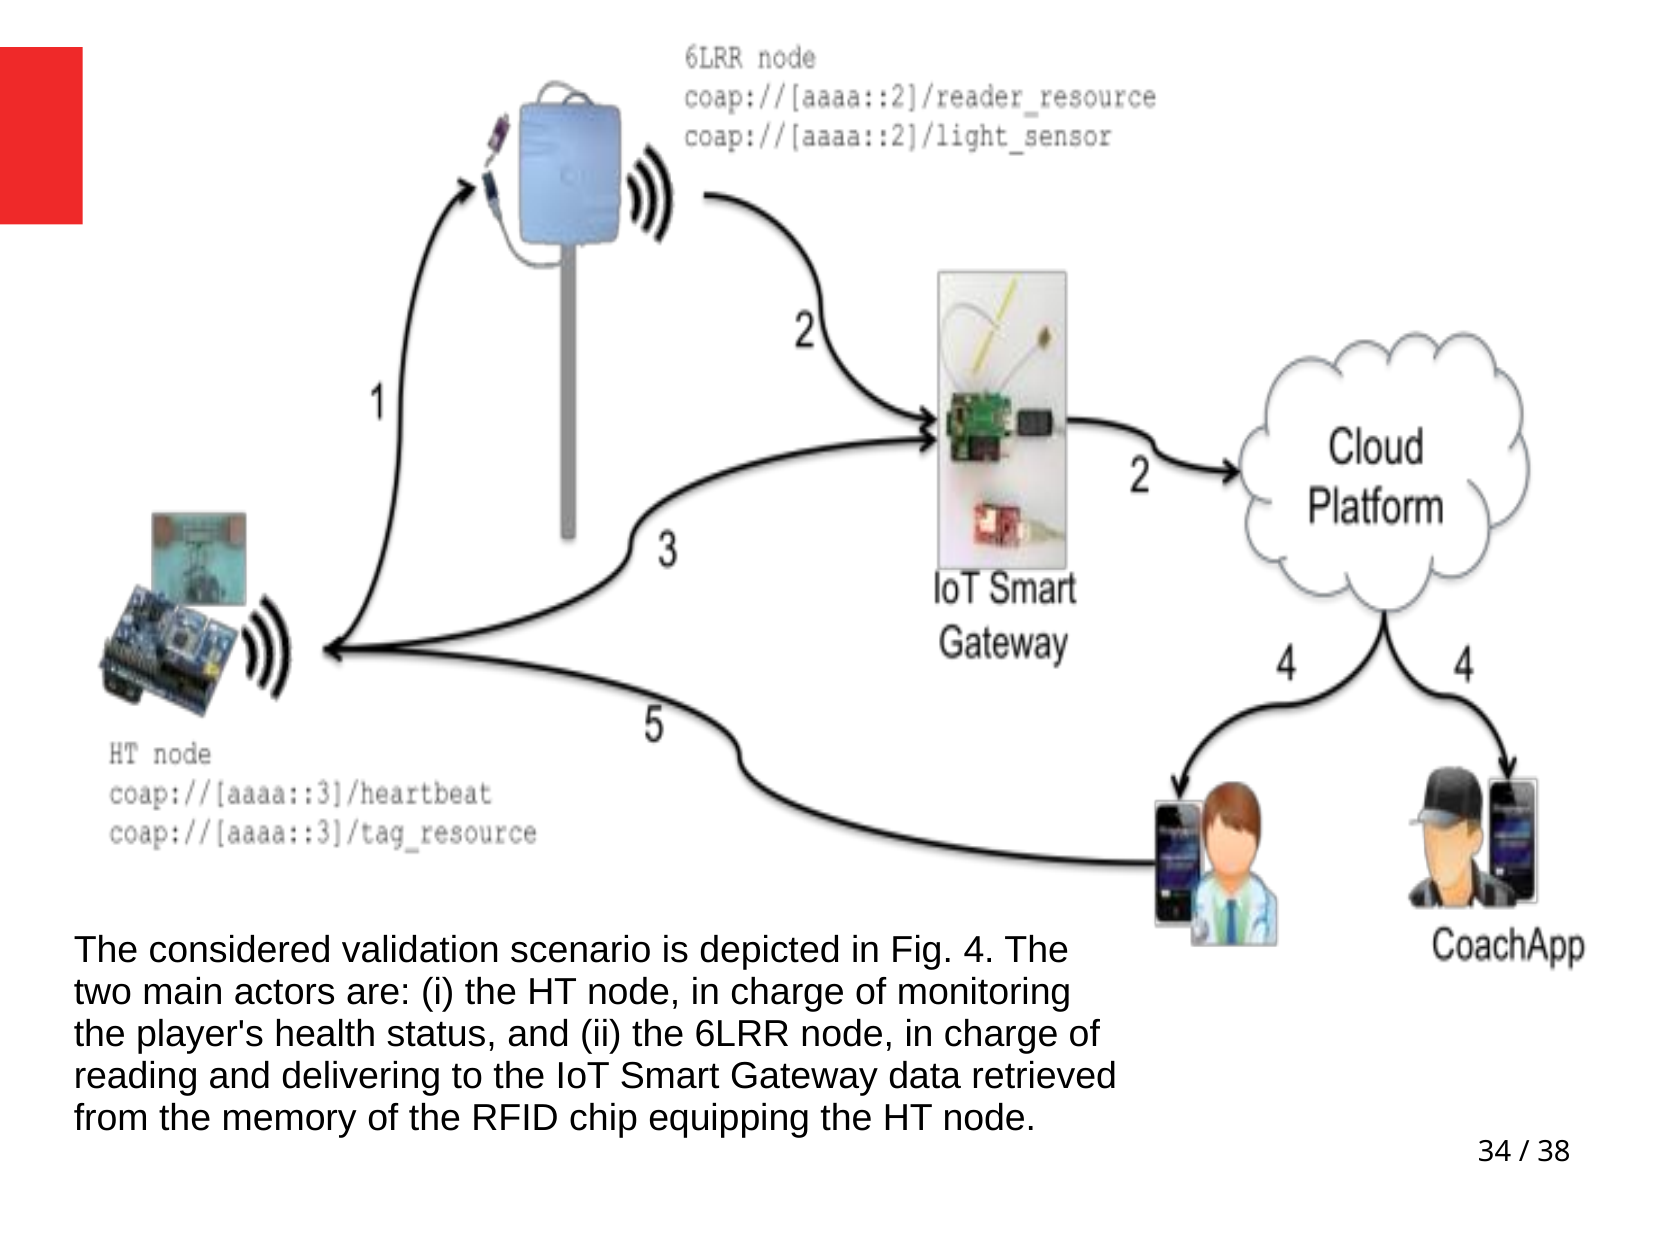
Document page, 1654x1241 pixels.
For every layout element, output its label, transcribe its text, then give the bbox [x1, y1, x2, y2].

text_box The considered validation scenario is depicted in Fig. 4. The two main actors are: (i) the HT node, in charge of monitoring the player's health status, and (ii) the 6LRR node, in charge of reading and delivering to the IoT Smart Gateway data retrieved from the memory of the RFID chip equipping the HT node. [59, 921, 1630, 1229]
picture [94, 23, 1589, 921]
